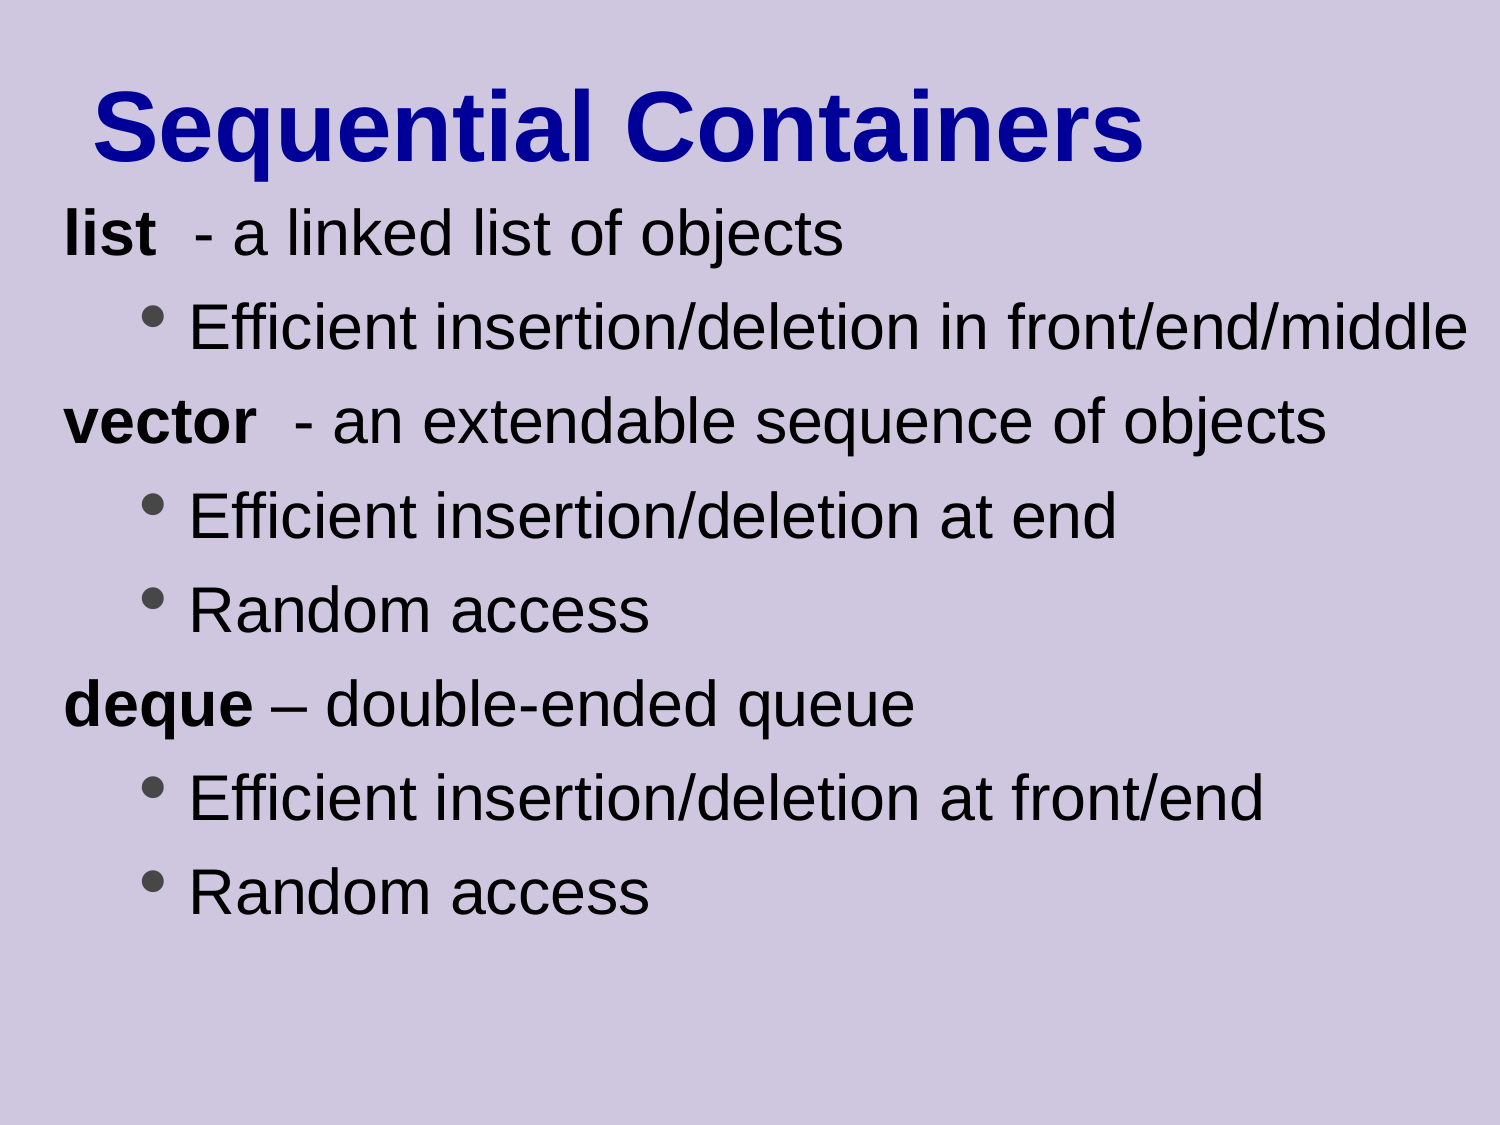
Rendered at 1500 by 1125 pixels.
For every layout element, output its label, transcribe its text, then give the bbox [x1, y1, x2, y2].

list list - a linked list of objects Efficient insertion/deletion in front/end/middle vector - an extendable sequence of objects Efficient insertion/deletion at end Random access deque – double-ended queue Efficient insertion/deletion at front/end Random access [49, 183, 1500, 935]
title Sequential Containers [77, 20, 1346, 223]
